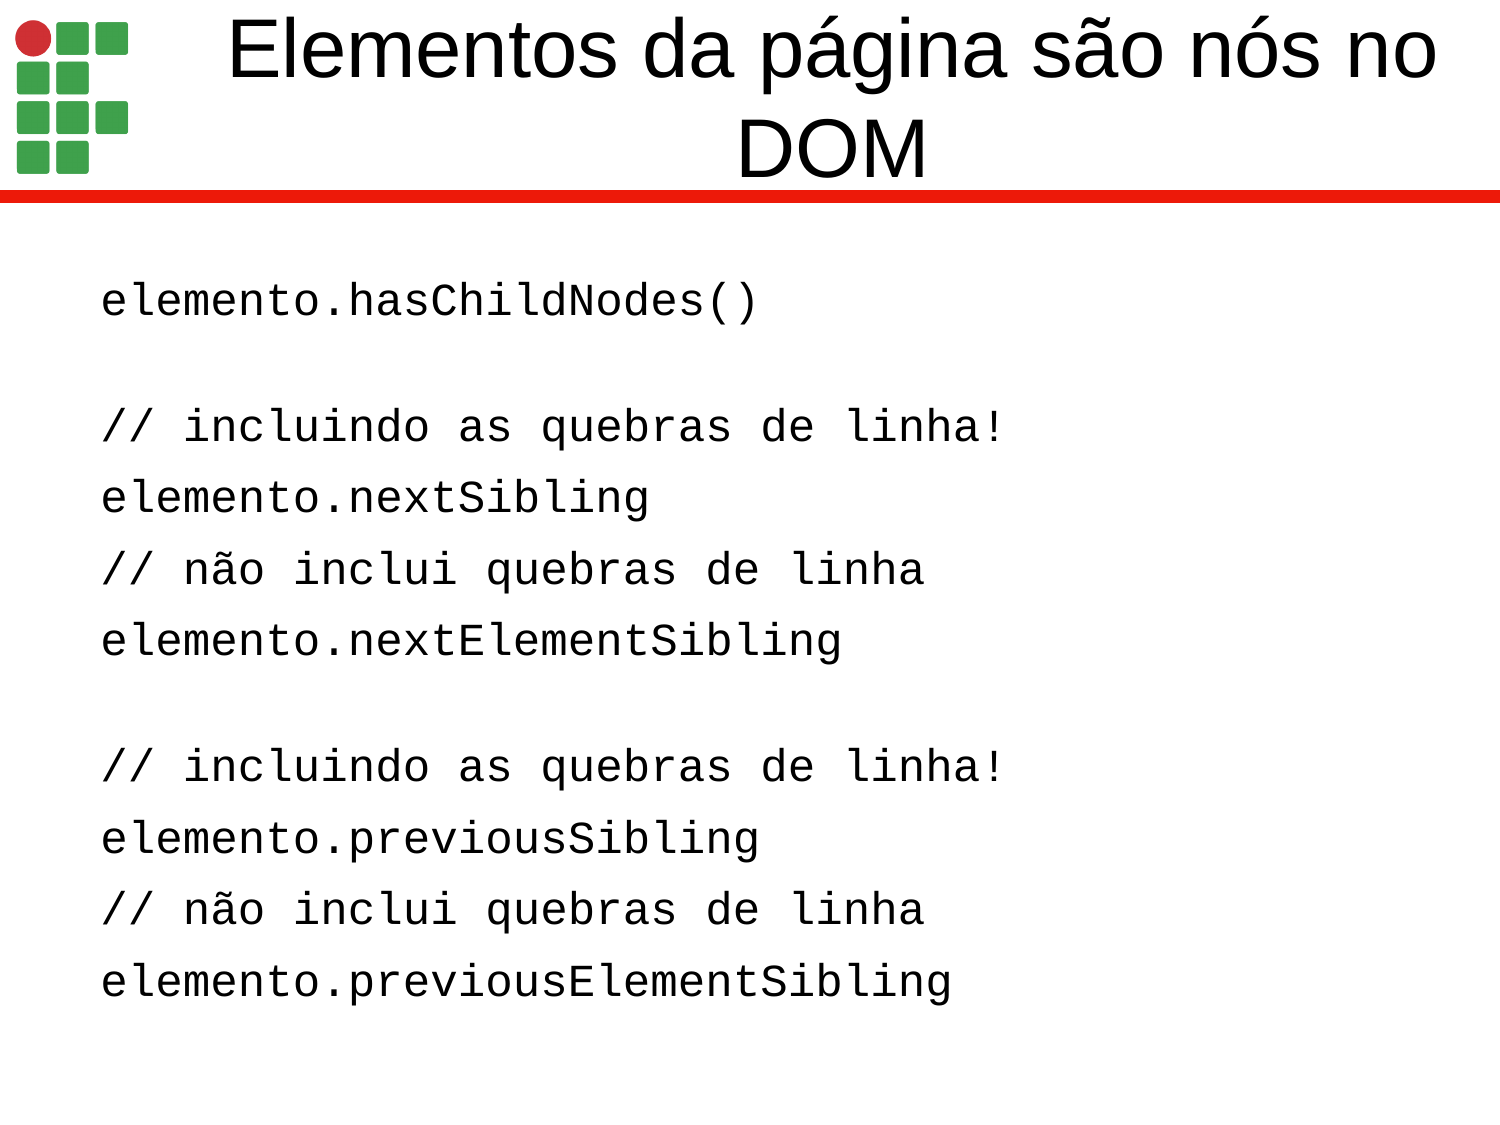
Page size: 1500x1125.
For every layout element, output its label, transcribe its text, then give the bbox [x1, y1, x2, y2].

title Elementos da página são nós no DOM [165, 0, 1500, 202]
picture [14, 16, 130, 178]
list elemento.hasChildNodes() // incluindo as quebras de linha! elemento.nextSibling // não inclui quebras de linha elemento.nextElementSibling // incluindo as quebras de linha! elemento.previousSibling // não inclui quebras de linha elemento.previousElementSibling [29, 207, 1471, 1087]
